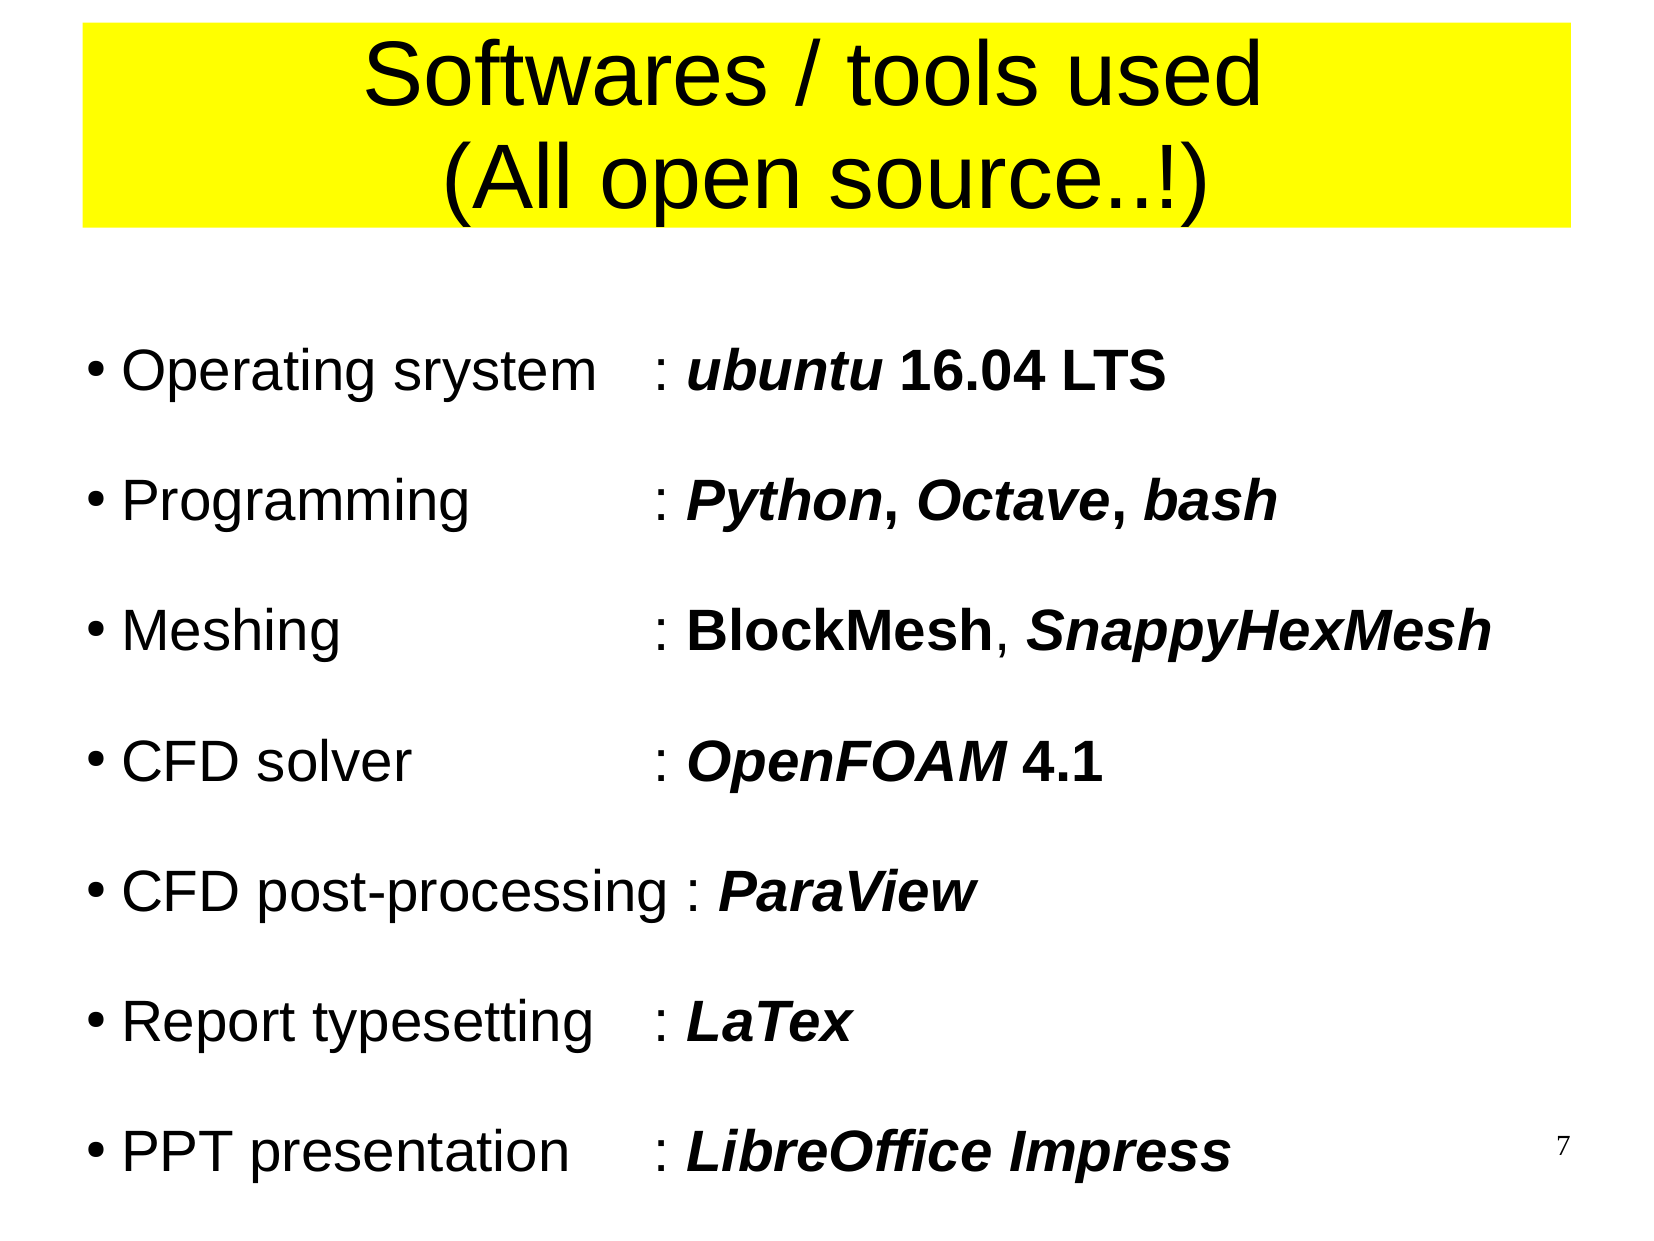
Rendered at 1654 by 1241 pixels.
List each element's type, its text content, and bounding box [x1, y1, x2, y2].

text_box Operating srystem : ubuntu 16.04 LTS Programming : Python, Octave, bash Meshing : BlockMesh, SnappyHexMesh CFD solver : OpenFOAM 4.1 CFD post-processing : ParaView Report typesetting : LaTex PPT presentation : LibreOffice Impress [70, 330, 1560, 1191]
title Softwares / tools used (All open source..!) [82, 22, 1571, 228]
